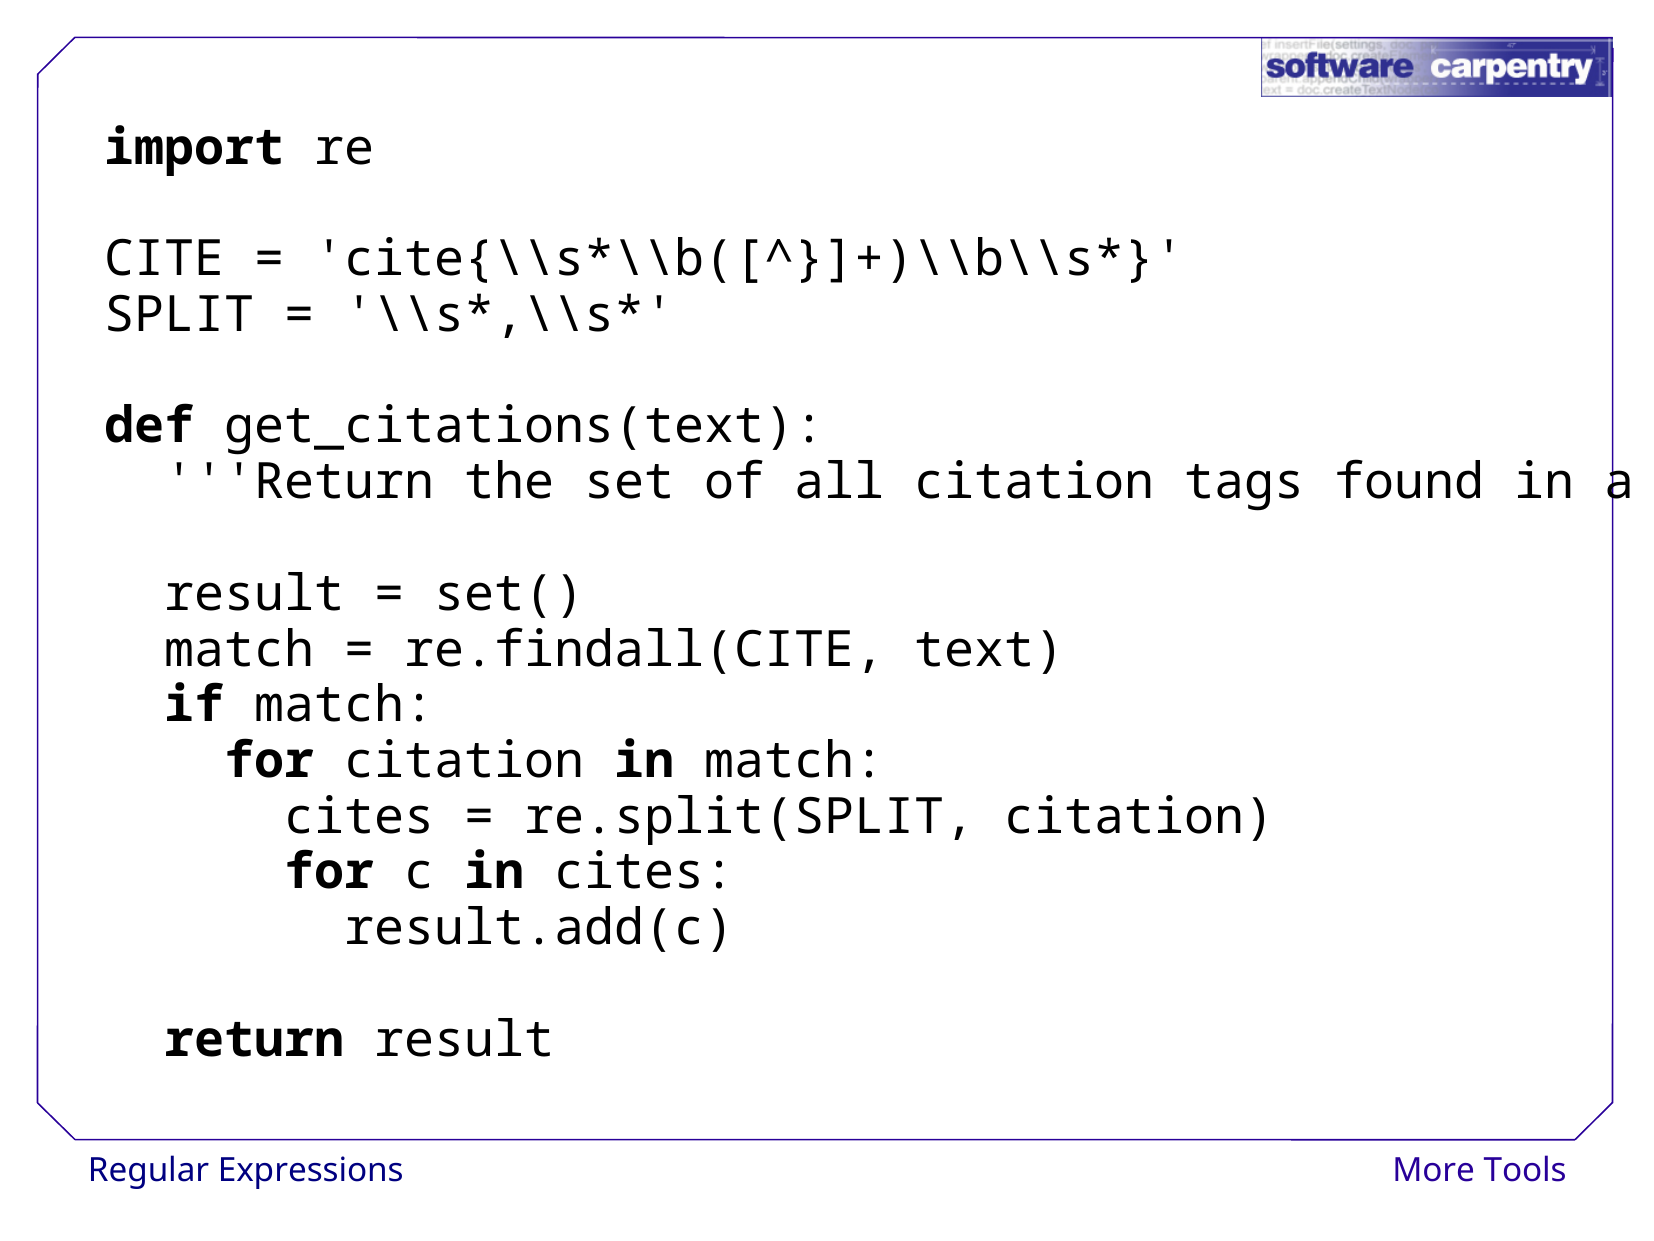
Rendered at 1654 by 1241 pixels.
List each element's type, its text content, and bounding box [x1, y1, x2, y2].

picture [1261, 39, 1613, 97]
text_box import re CITE = 'cite{\\s*\\b([^}]+)\\b\\s*}' SPLIT = '\\s*,\\s*' def get_citations(text): '''Return the set of all citation tags found in a block of text.''' result = set() match = re.findall(CITE, text) if match: for citation in match: cites = re.split(SPLIT, citation) for c in cites: result.add(c) return result [89, 112, 1512, 1074]
